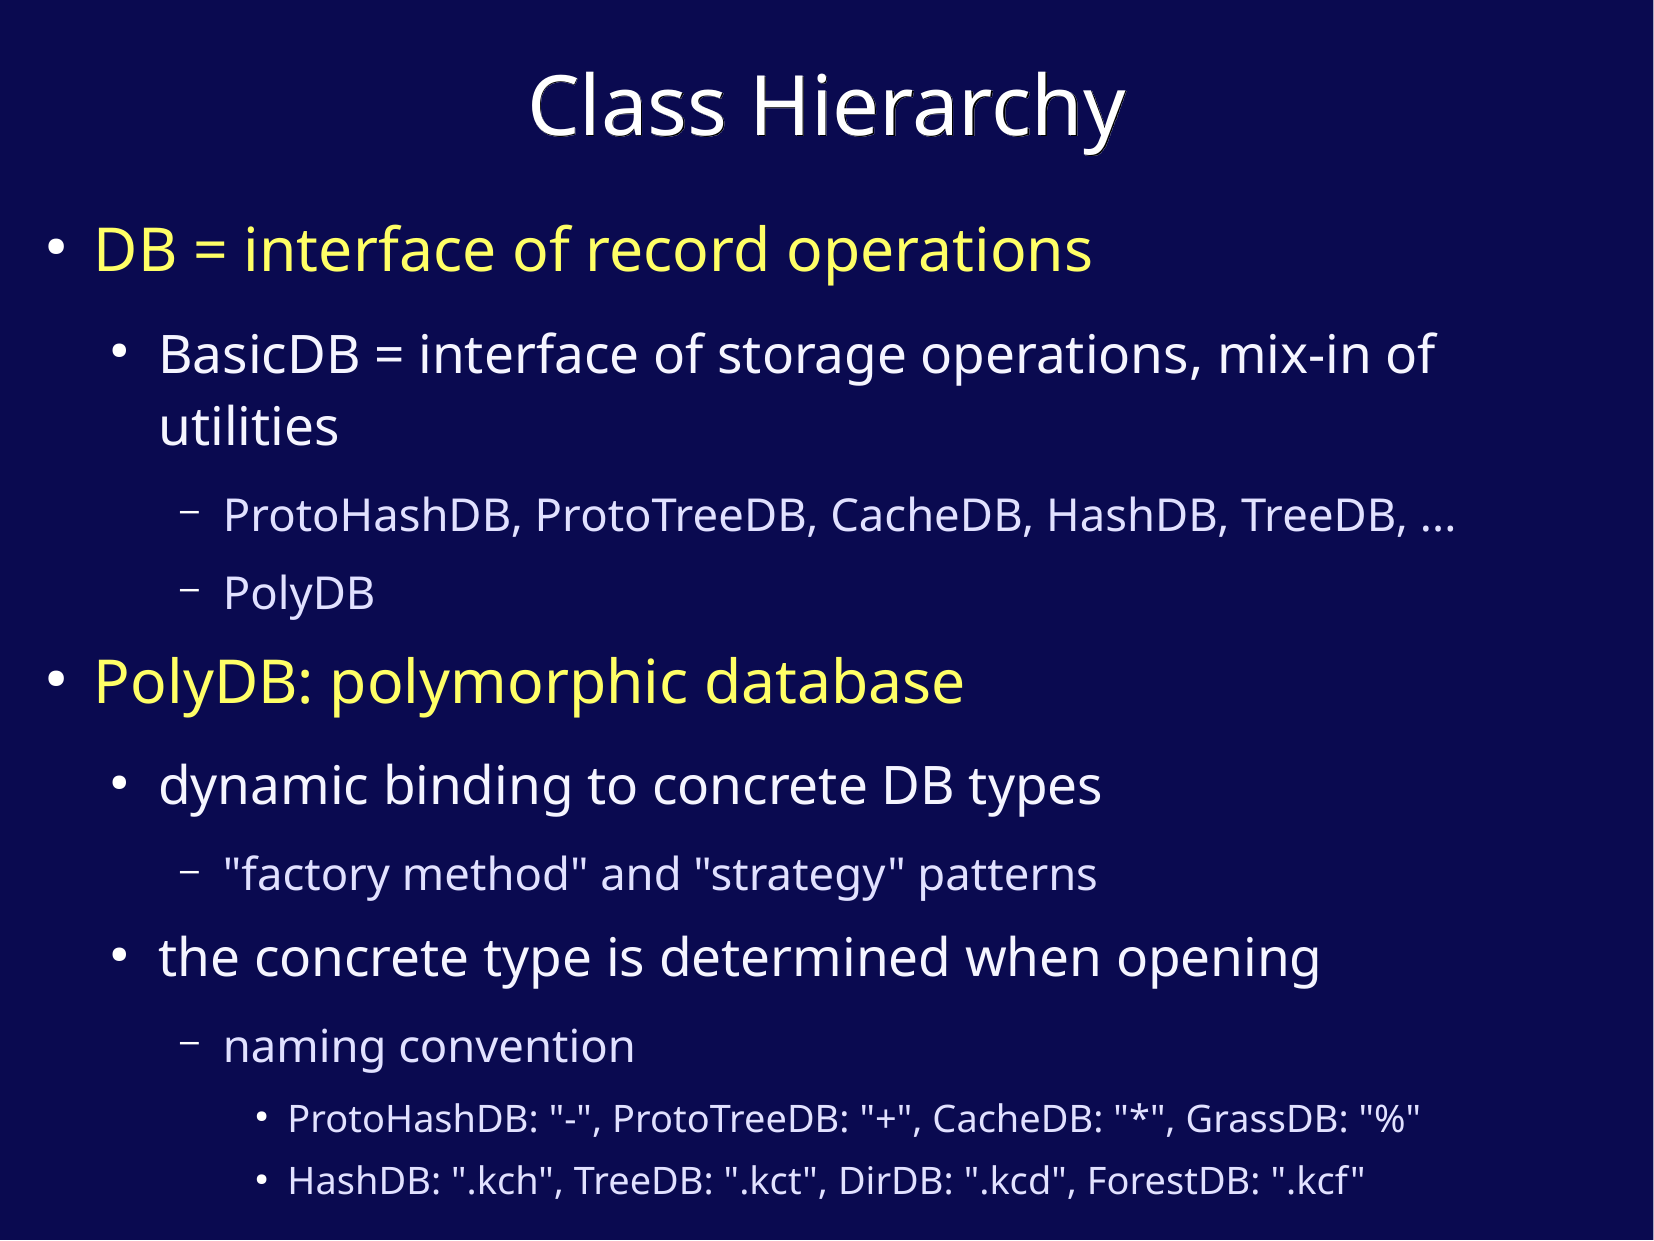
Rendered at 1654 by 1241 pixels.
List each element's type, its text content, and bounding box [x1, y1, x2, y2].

list DB = interface of record operations BasicDB = interface of storage operations, mix-in of utilities ProtoHashDB, ProtoTreeDB, CacheDB, HashDB, TreeDB, ... PolyDB PolyDB: polymorphic database dynamic binding to concrete DB types "factory method" and "strategy" patterns the concrete type is determined when opening naming convention ProtoHashDB: "-", ProtoTreeDB: "+", CacheDB: "*", GrassDB: "%" HashDB: ".kch", TreeDB: ".kct", DirDB: ".kcd", ForestDB: ".kcf" [29, 206, 1625, 1211]
title Class Hierarchy [29, 29, 1625, 178]
